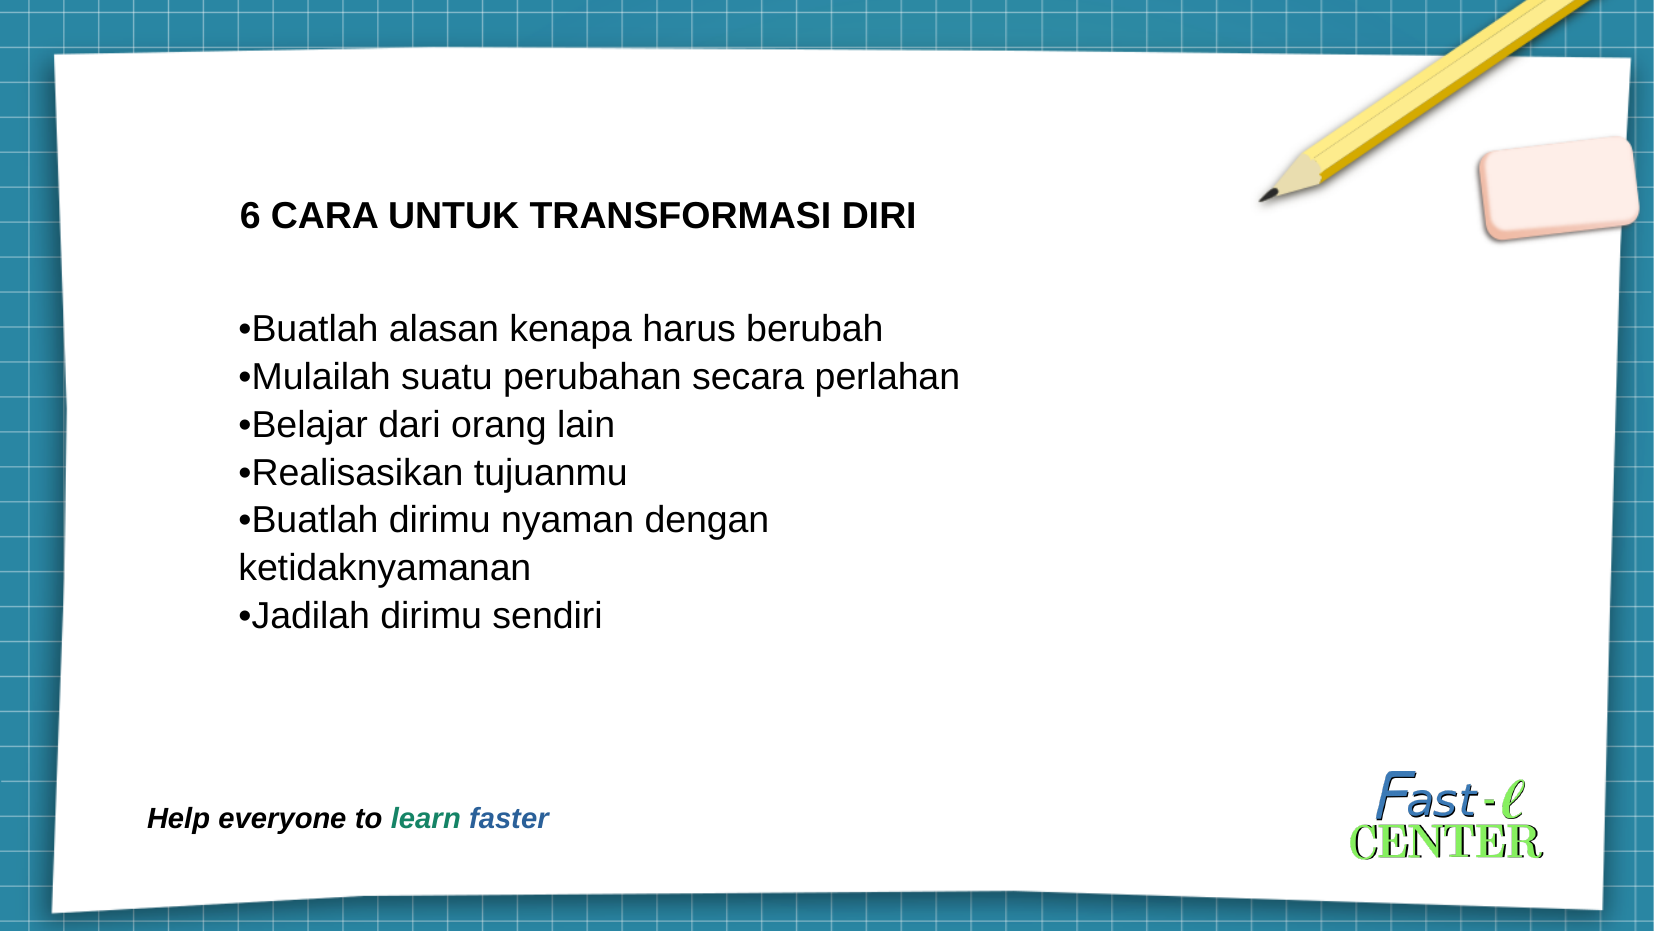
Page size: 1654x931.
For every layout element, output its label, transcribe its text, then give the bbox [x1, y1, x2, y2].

picture [0, 0, 1654, 931]
text_box 6 CARA UNTUK TRANSFORMASI DIRI [225, 187, 933, 245]
text_box •Buatlah alasan kenapa harus berubah •Mulailah suatu perubahan secara perlahan •Belajar dari orang lain •Realisasikan tujuanmu •Buatlah dirimu nyaman dengan ketidaknyamanan •Jadilah dirimu sendiri [223, 300, 976, 645]
text_box Help everyone to learn faster [132, 791, 658, 839]
